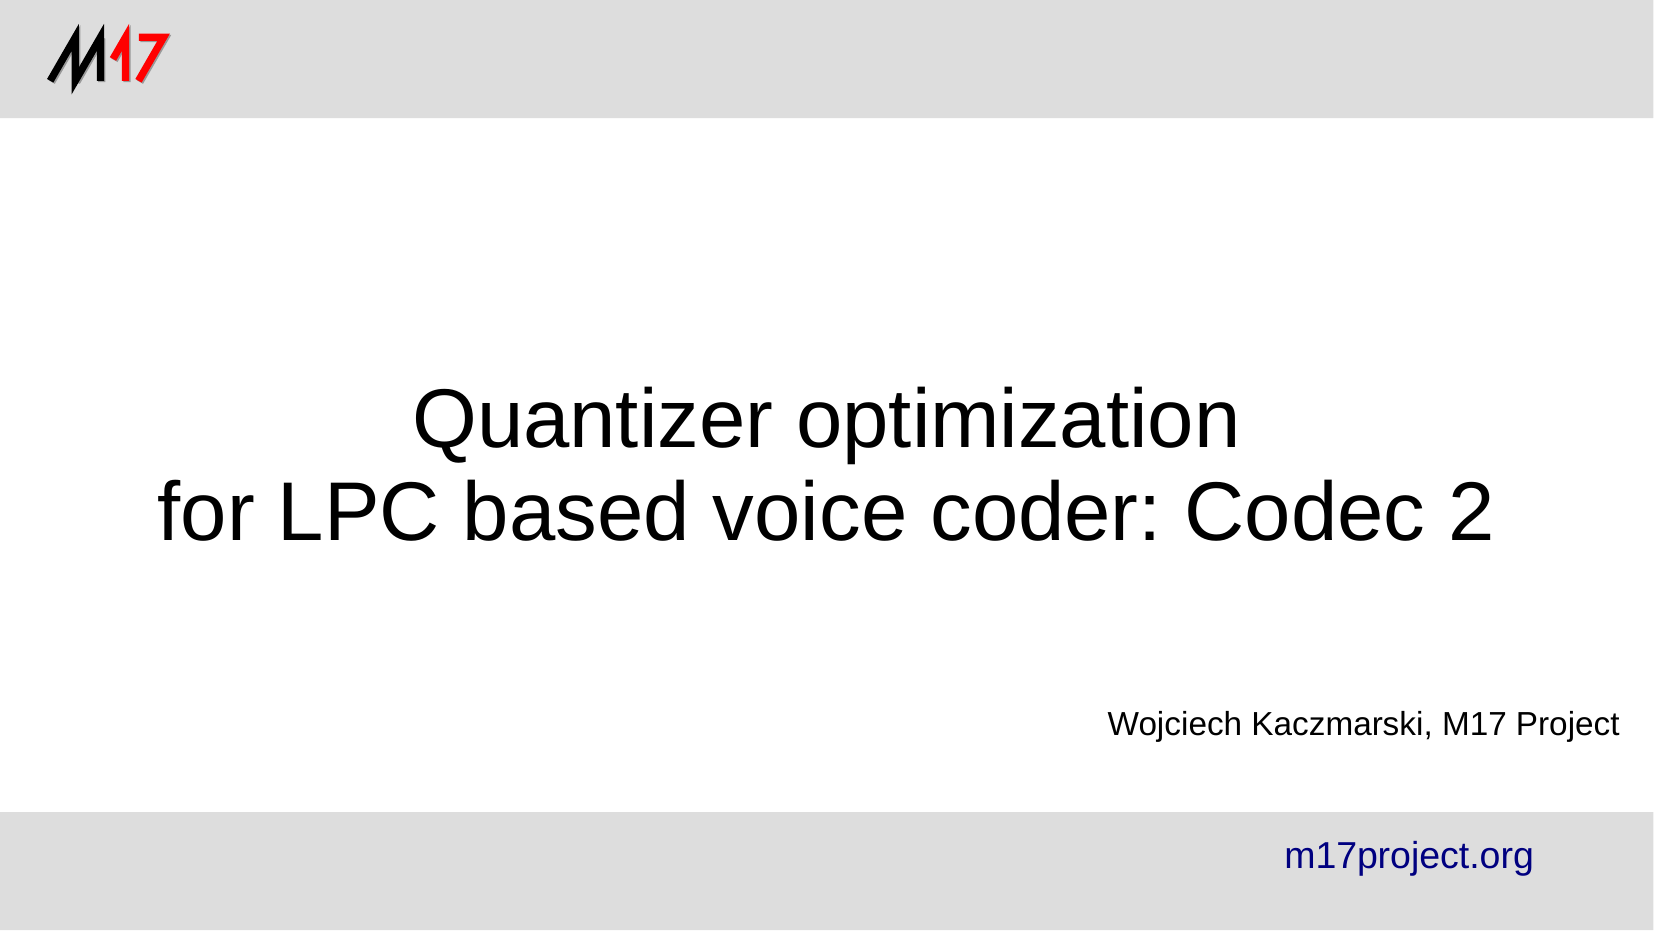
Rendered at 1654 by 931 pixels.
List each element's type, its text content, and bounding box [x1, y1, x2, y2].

text_box [0, 812, 1654, 931]
title Wojciech Kaczmarski, M17 Project [1092, 680, 1636, 768]
title Quantizer optimization for LPC based voice coder: Codec 2 [82, 362, 1571, 568]
text_box [0, 0, 1654, 119]
picture [39, 16, 178, 102]
text_box m17project.org [1269, 826, 1654, 897]
